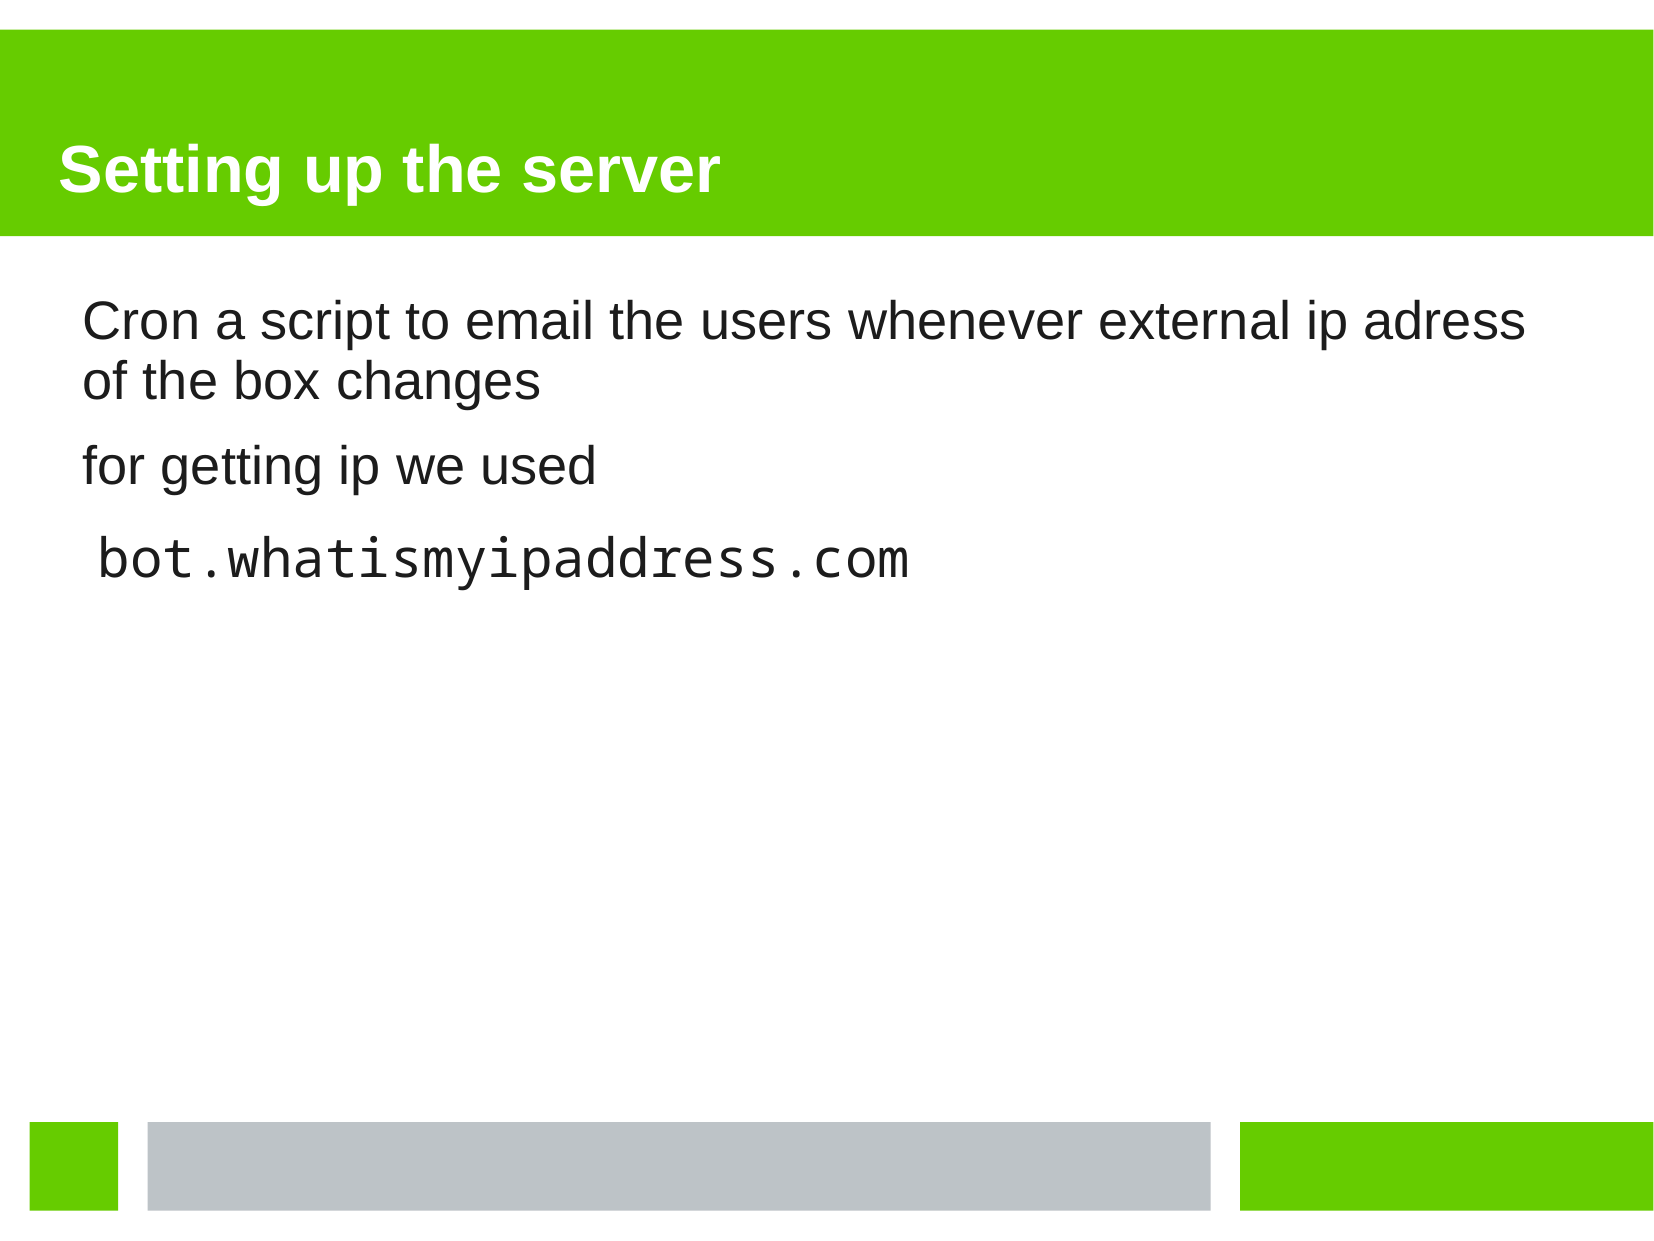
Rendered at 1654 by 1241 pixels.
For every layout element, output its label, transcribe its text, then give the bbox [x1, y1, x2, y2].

list Cron a script to email the users whenever external ip adress of the box changes for getting ip we used bot.whatismyipaddress.com [82, 290, 1571, 1010]
title Setting up the server [59, 59, 1595, 207]
